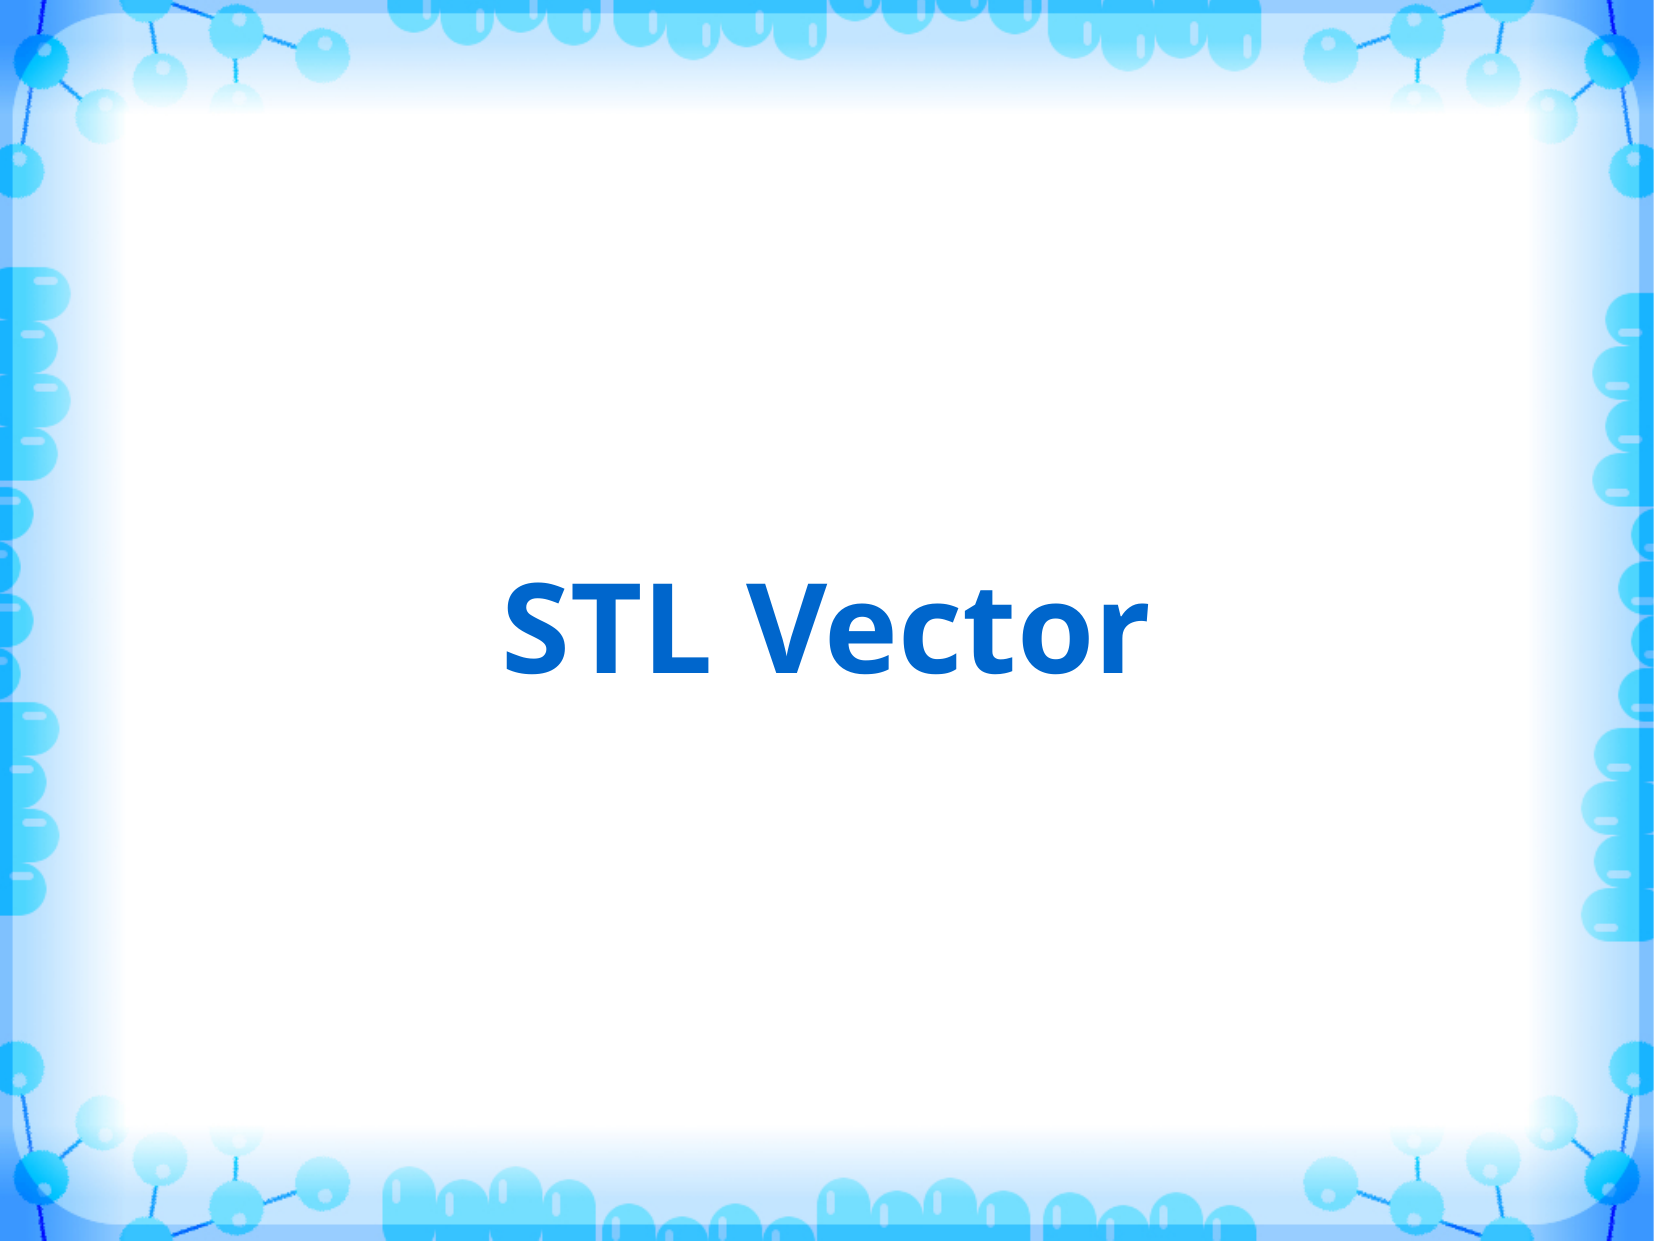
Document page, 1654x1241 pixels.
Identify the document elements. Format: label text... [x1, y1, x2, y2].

title STL Vector [82, 521, 1571, 729]
picture [0, 0, 1654, 1241]
